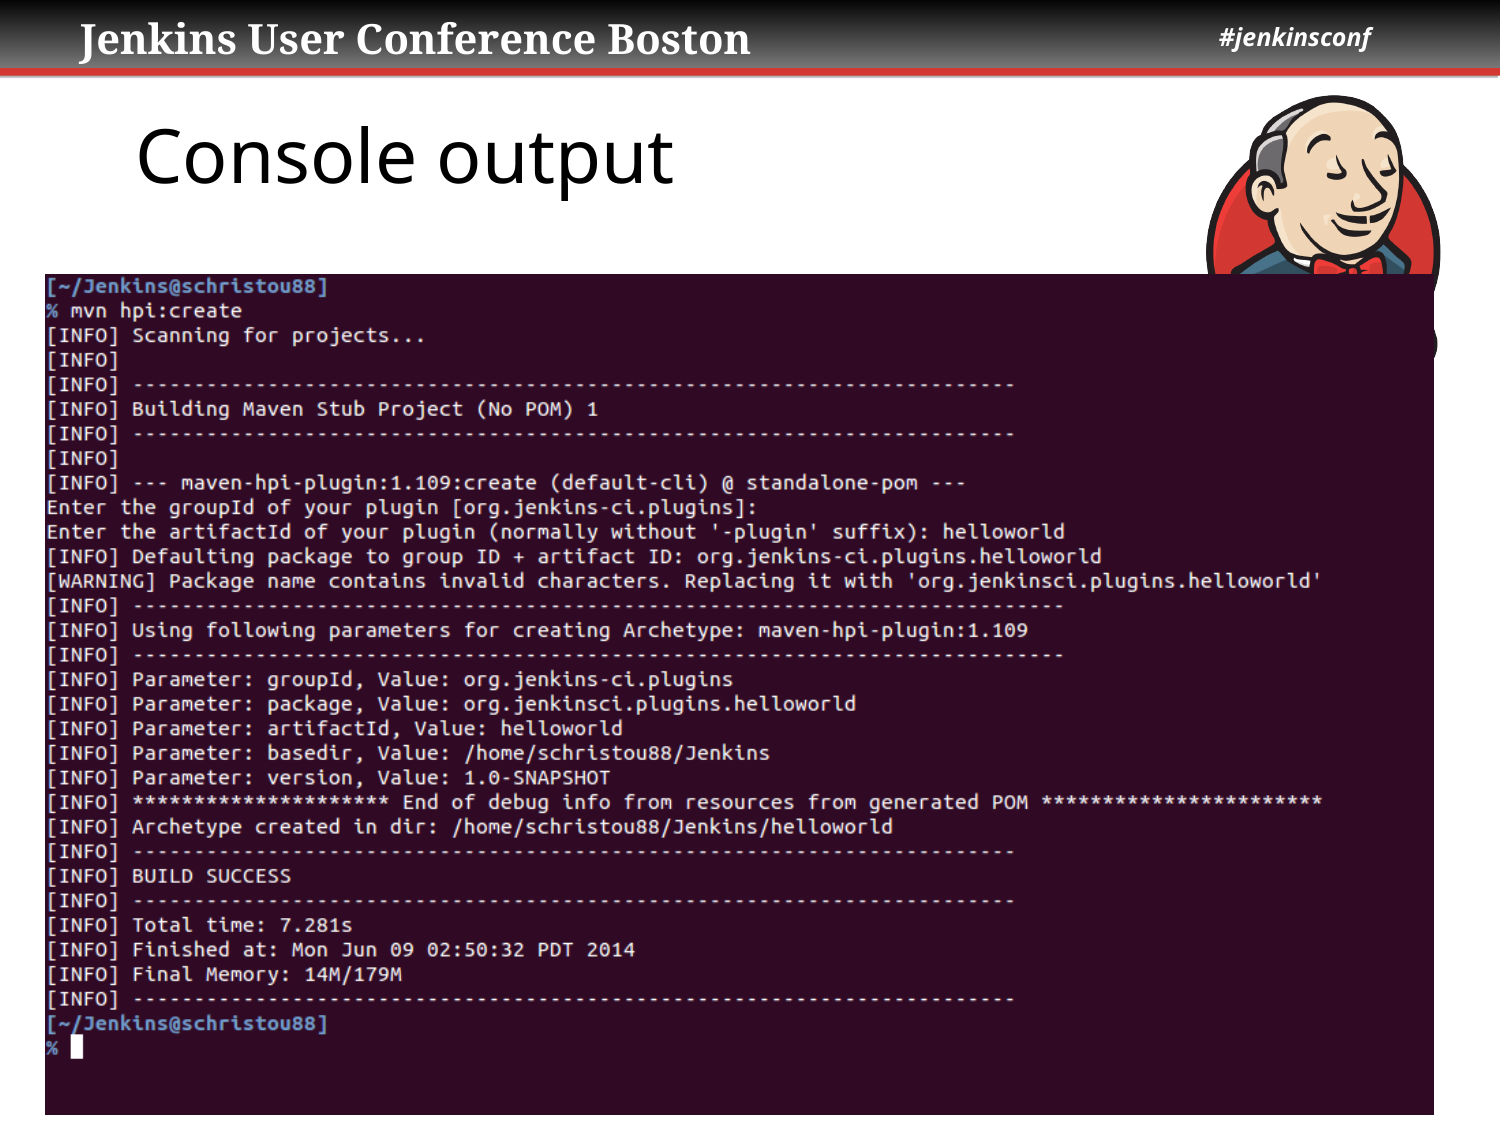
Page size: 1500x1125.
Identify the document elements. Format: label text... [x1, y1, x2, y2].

title Console output [135, 95, 1425, 214]
picture [45, 95, 1441, 1115]
